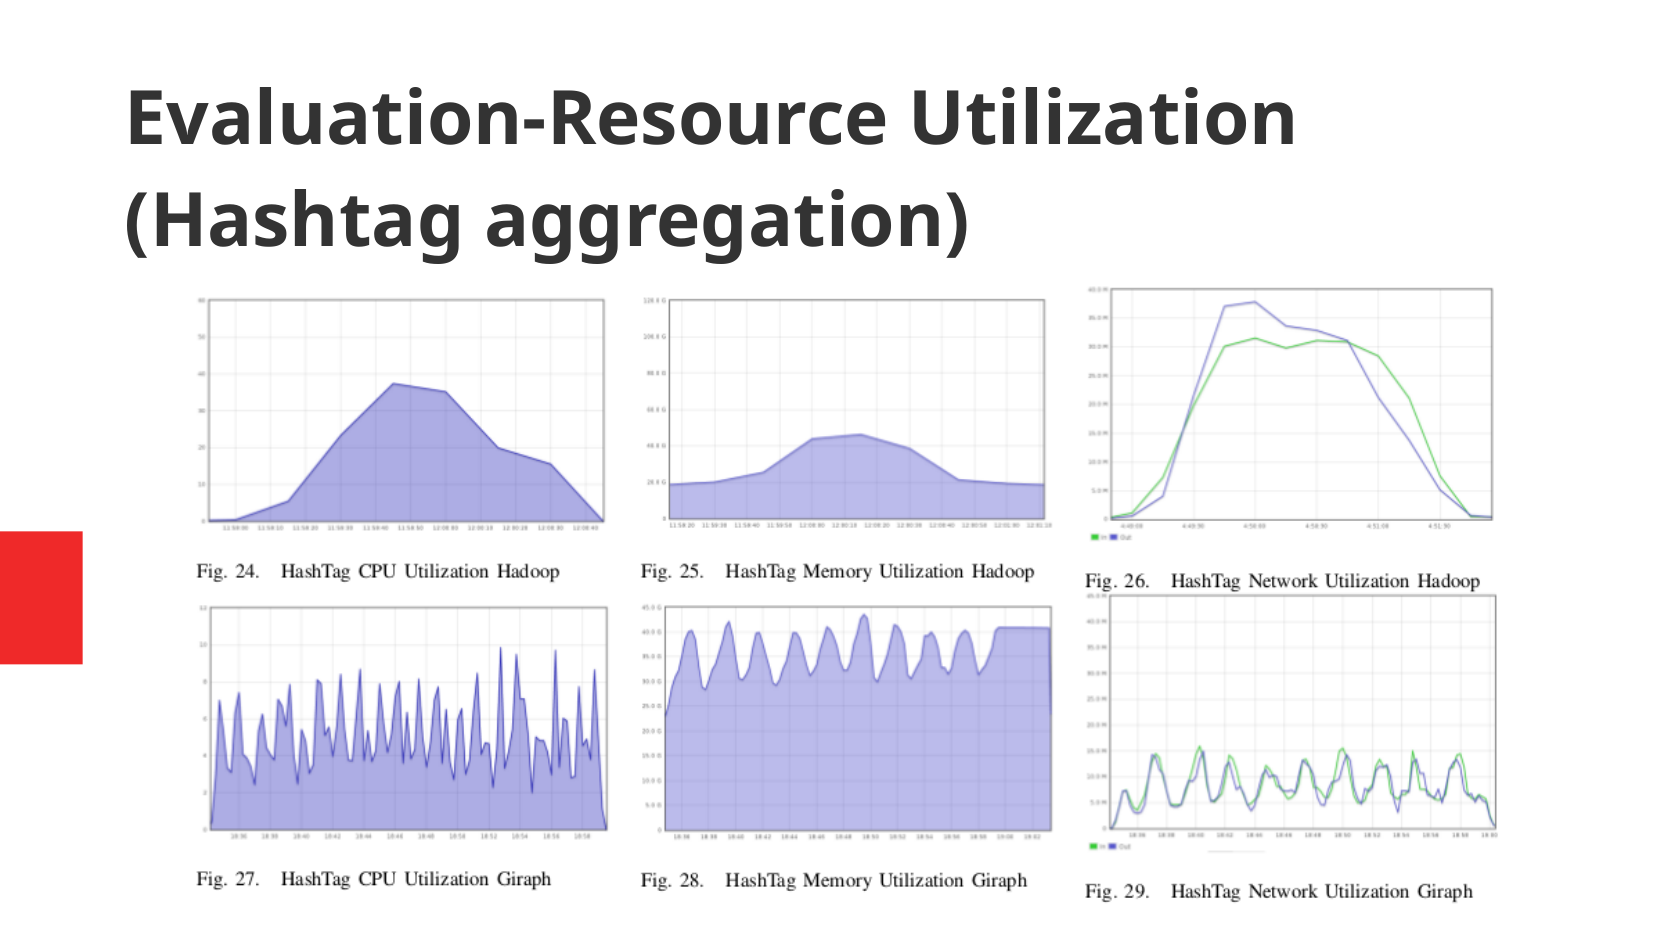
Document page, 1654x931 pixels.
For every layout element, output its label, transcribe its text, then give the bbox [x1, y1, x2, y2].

title Evaluation-Resource Utilization (Hashtag aggregation) [124, 77, 1531, 256]
picture [165, 277, 1516, 909]
